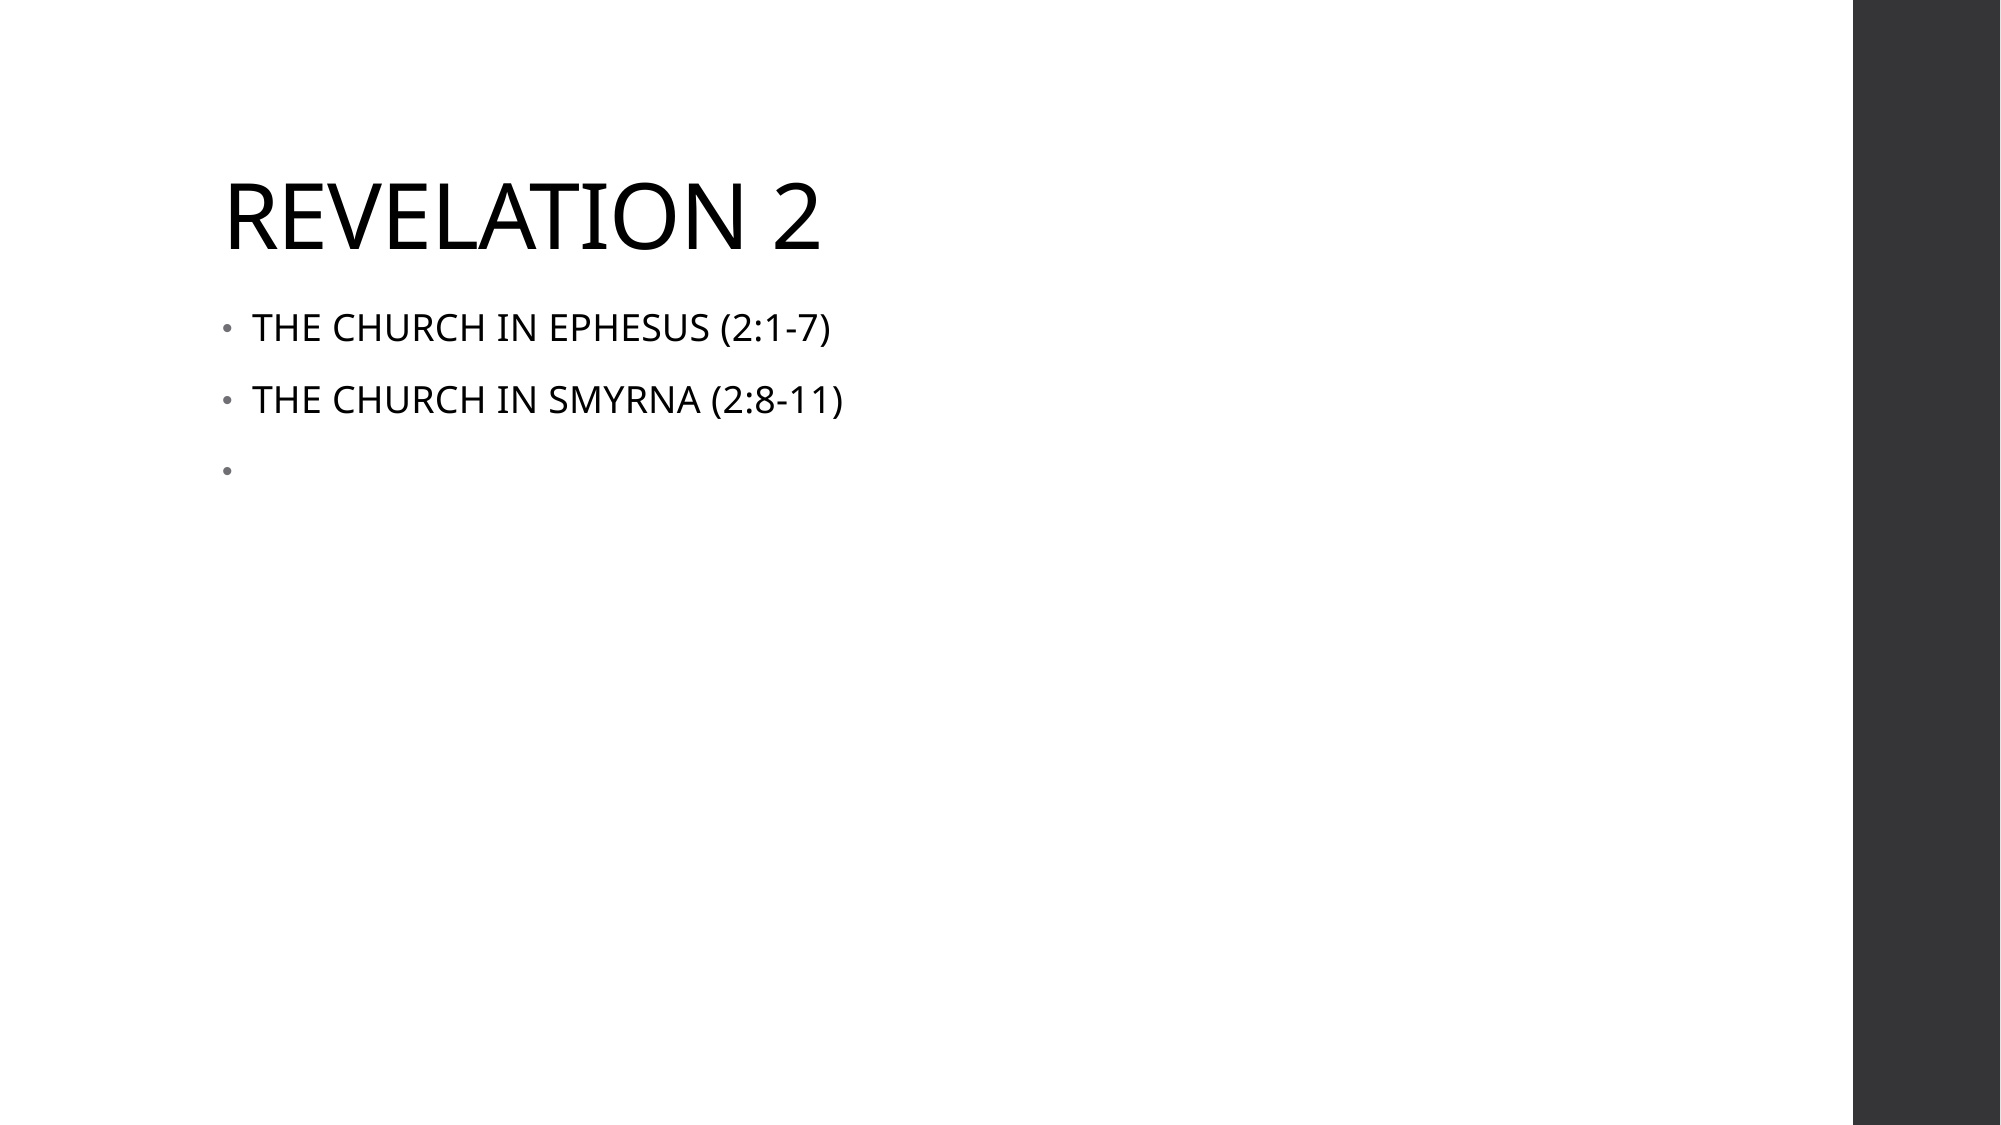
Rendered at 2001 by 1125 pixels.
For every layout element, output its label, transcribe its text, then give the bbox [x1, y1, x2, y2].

title REVELATION 2 [206, 60, 1797, 278]
list THE CHURCH IN EPHESUS (2:1-7) THE CHURCH IN SMYRNA (2:8-11) [206, 299, 1617, 1014]
